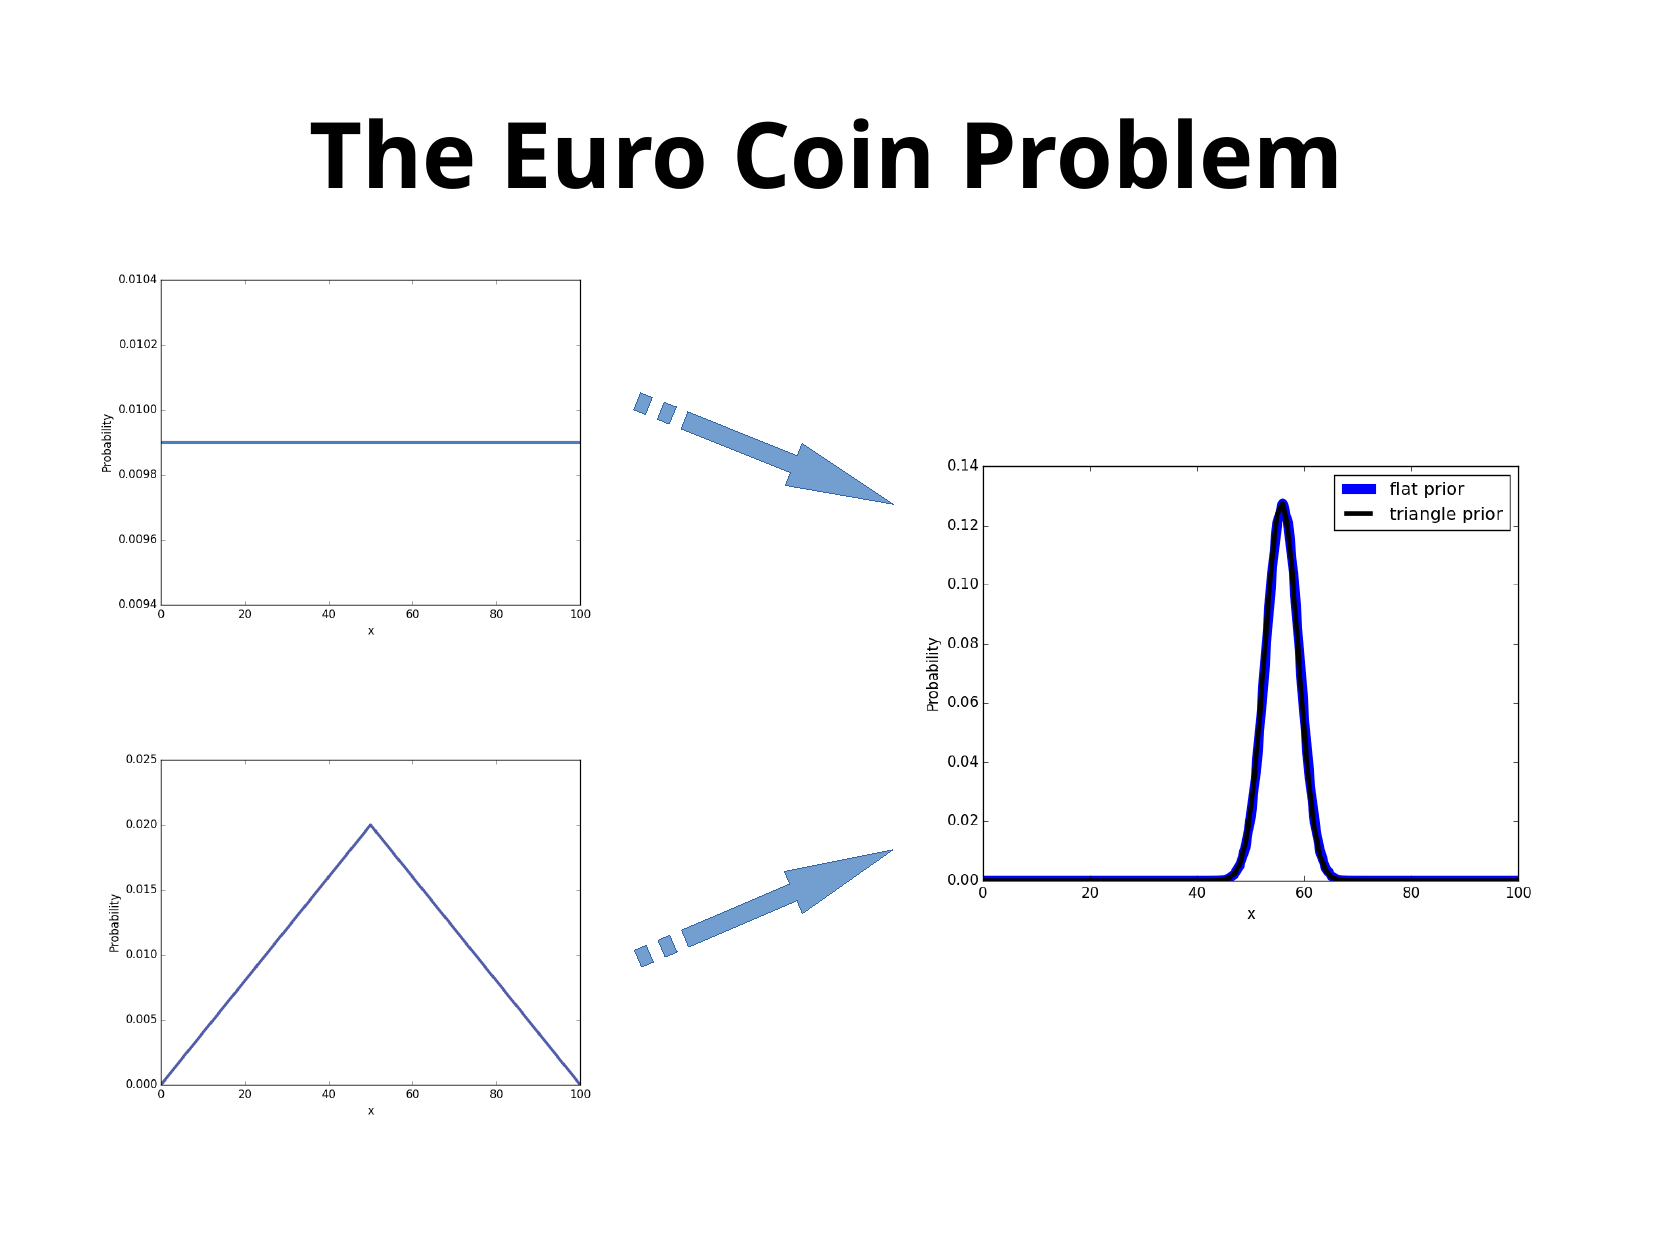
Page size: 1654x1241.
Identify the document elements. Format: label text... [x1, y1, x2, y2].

title The Euro Coin Problem [82, 49, 1571, 257]
text_box [657, 402, 677, 424]
picture [93, 239, 634, 646]
picture [93, 719, 634, 1126]
picture [896, 414, 1587, 932]
text_box [634, 945, 654, 967]
text_box [681, 411, 894, 505]
text_box [633, 392, 653, 415]
text_box [681, 849, 893, 947]
text_box [658, 935, 678, 957]
